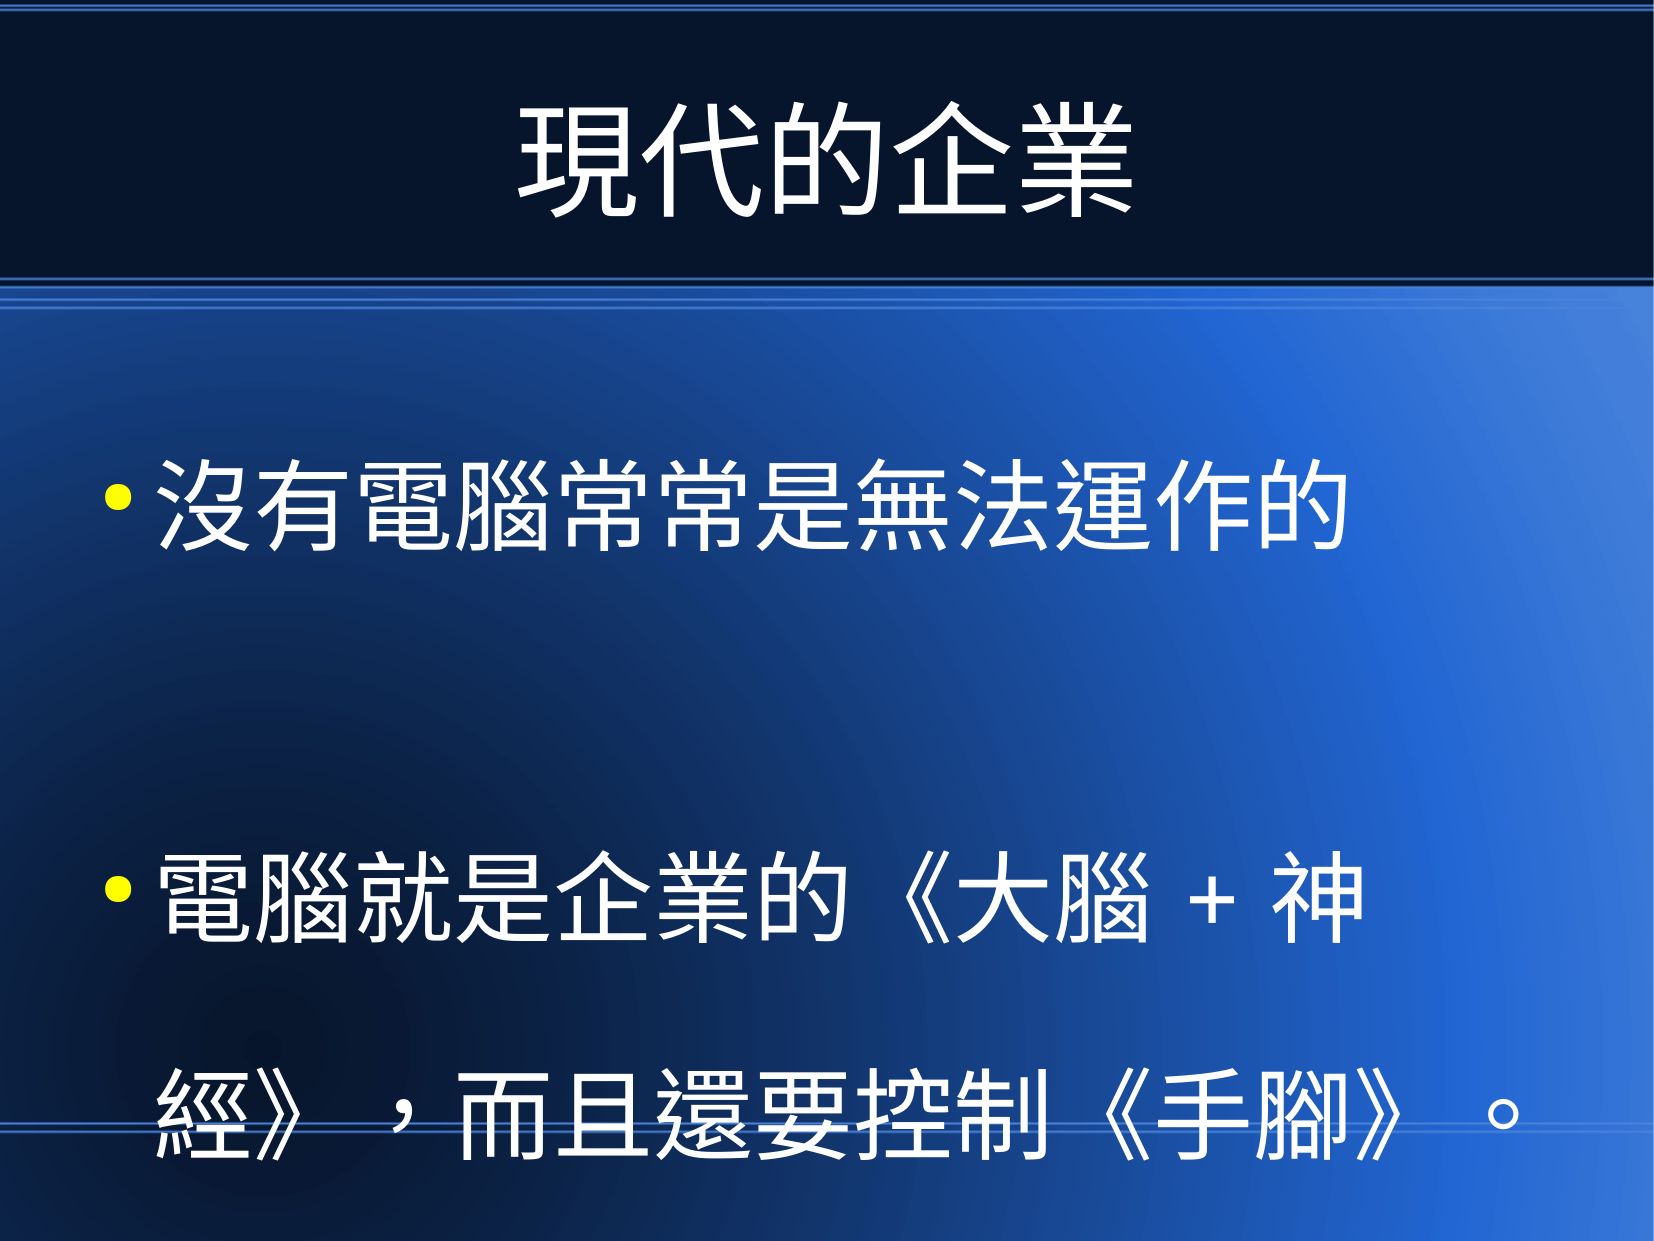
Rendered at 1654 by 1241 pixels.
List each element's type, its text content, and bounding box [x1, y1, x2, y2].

picture [0, 0, 1654, 1241]
title 現代的企業 [82, 49, 1571, 257]
list 沒有電腦常常是無法運作的 電腦就是企業的《大腦+神經》，而且還要控制《手腳》。 [82, 355, 1571, 1241]
